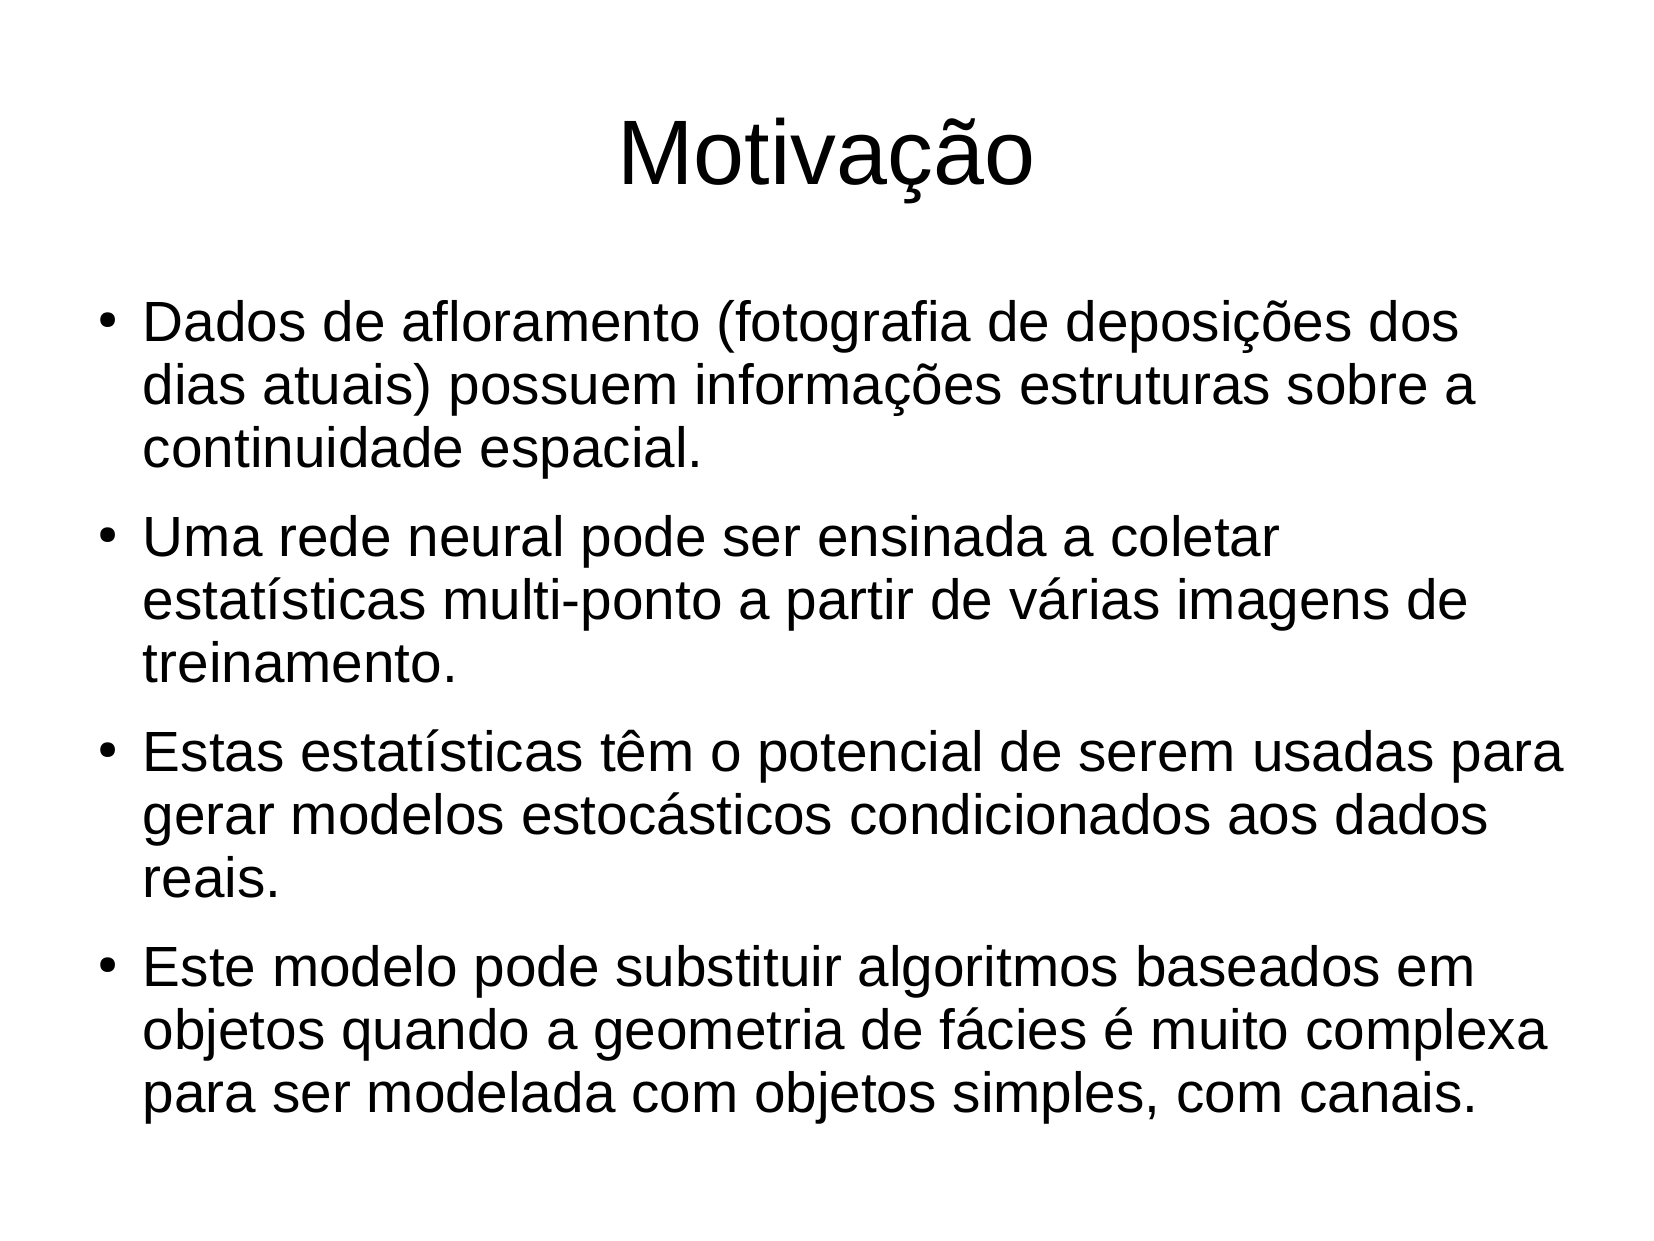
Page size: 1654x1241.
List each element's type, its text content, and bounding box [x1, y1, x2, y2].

list Dados de afloramento (fotografia de deposições dos dias atuais) possuem informações estruturas sobre a continuidade espacial. Uma rede neural pode ser ensinada a coletar estatísticas multi-ponto a partir de várias imagens de treinamento. Estas estatísticas têm o potencial de serem usadas para gerar modelos estocásticos condicionados aos dados reais. Este modelo pode substituir algoritmos baseados em objetos quando a geometria de fácies é muito complexa para ser modelada com objetos simples, com canais. [82, 290, 1571, 1170]
title Motivação [82, 49, 1571, 257]
